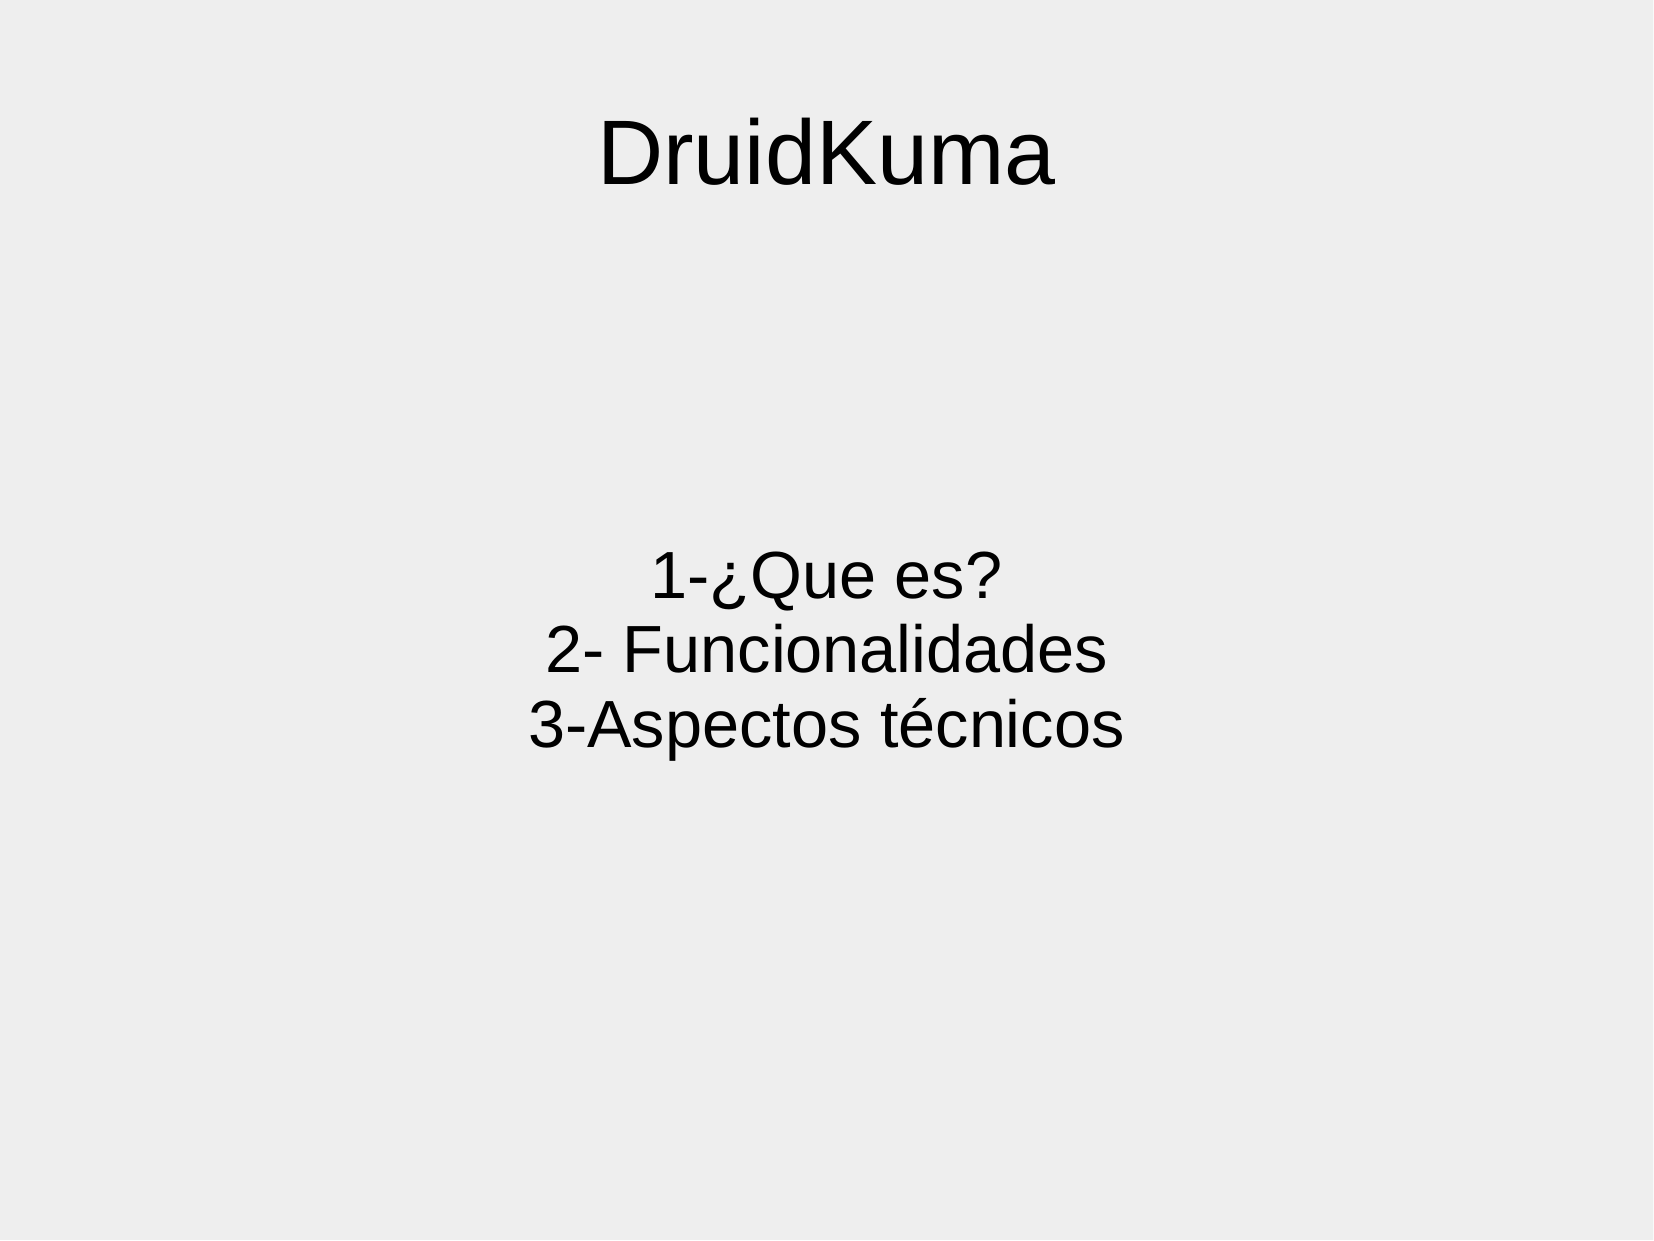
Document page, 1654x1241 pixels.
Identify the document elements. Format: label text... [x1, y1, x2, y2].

title DruidKuma [82, 49, 1571, 257]
subtitle 1-¿Que es? 2- Funcionalidades 3-Aspectos técnicos [82, 290, 1571, 1010]
